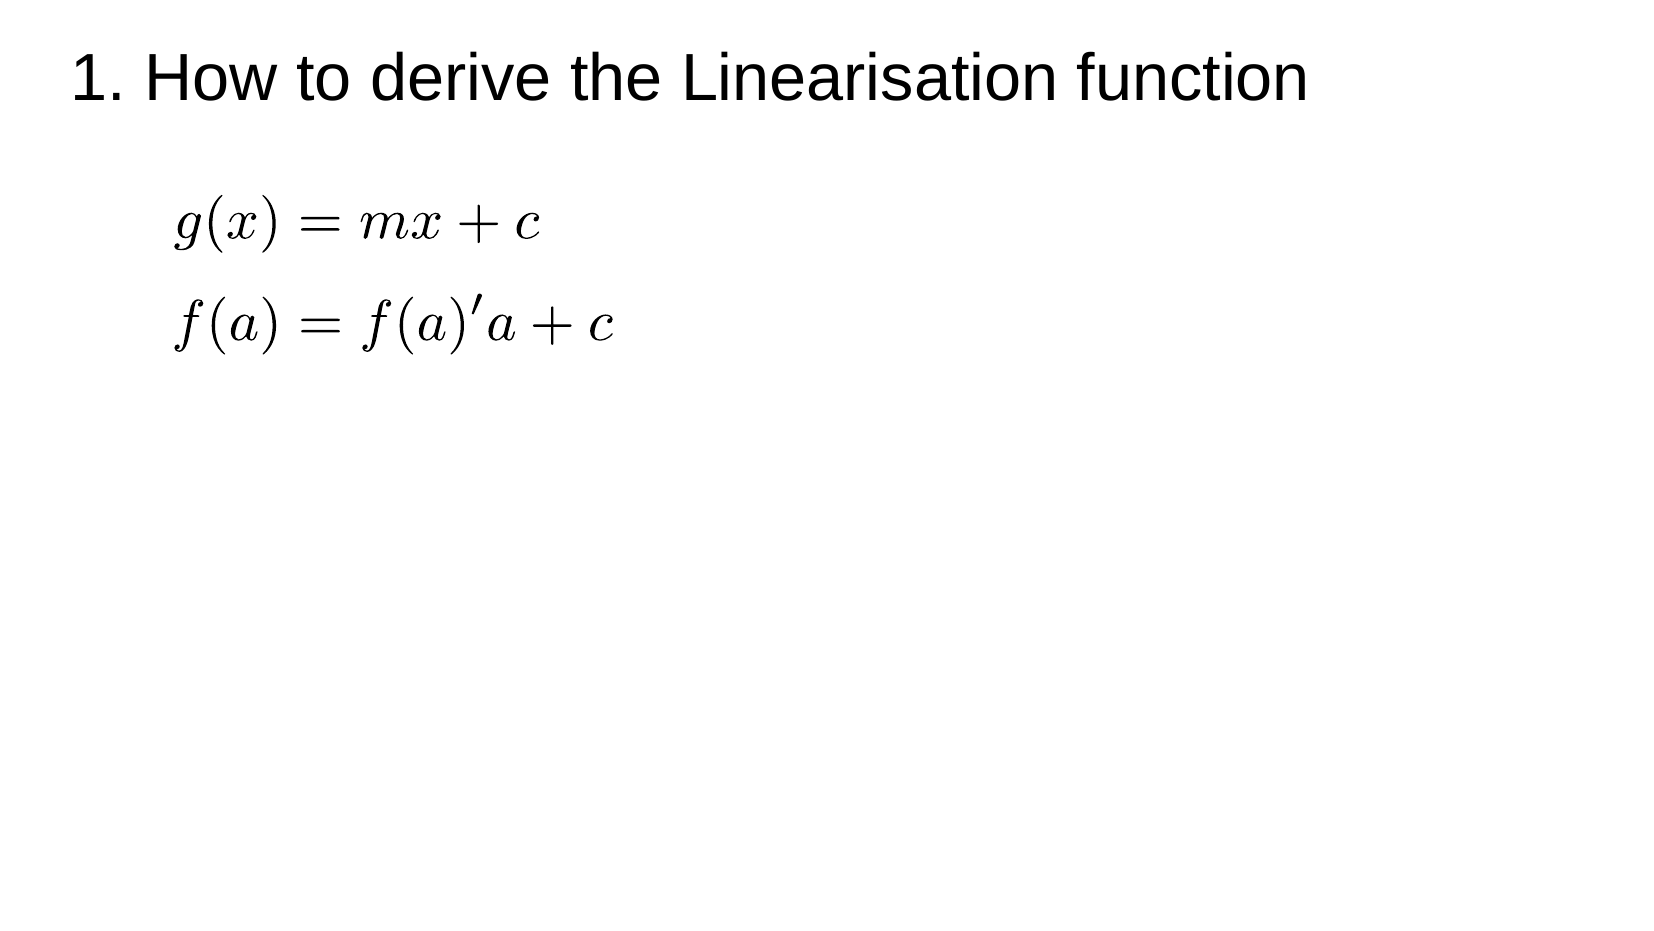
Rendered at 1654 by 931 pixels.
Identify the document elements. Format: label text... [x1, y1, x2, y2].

text_box [174, 293, 613, 355]
text_box [174, 194, 540, 253]
title 1. How to derive the Linearisation function [0, 0, 1654, 156]
